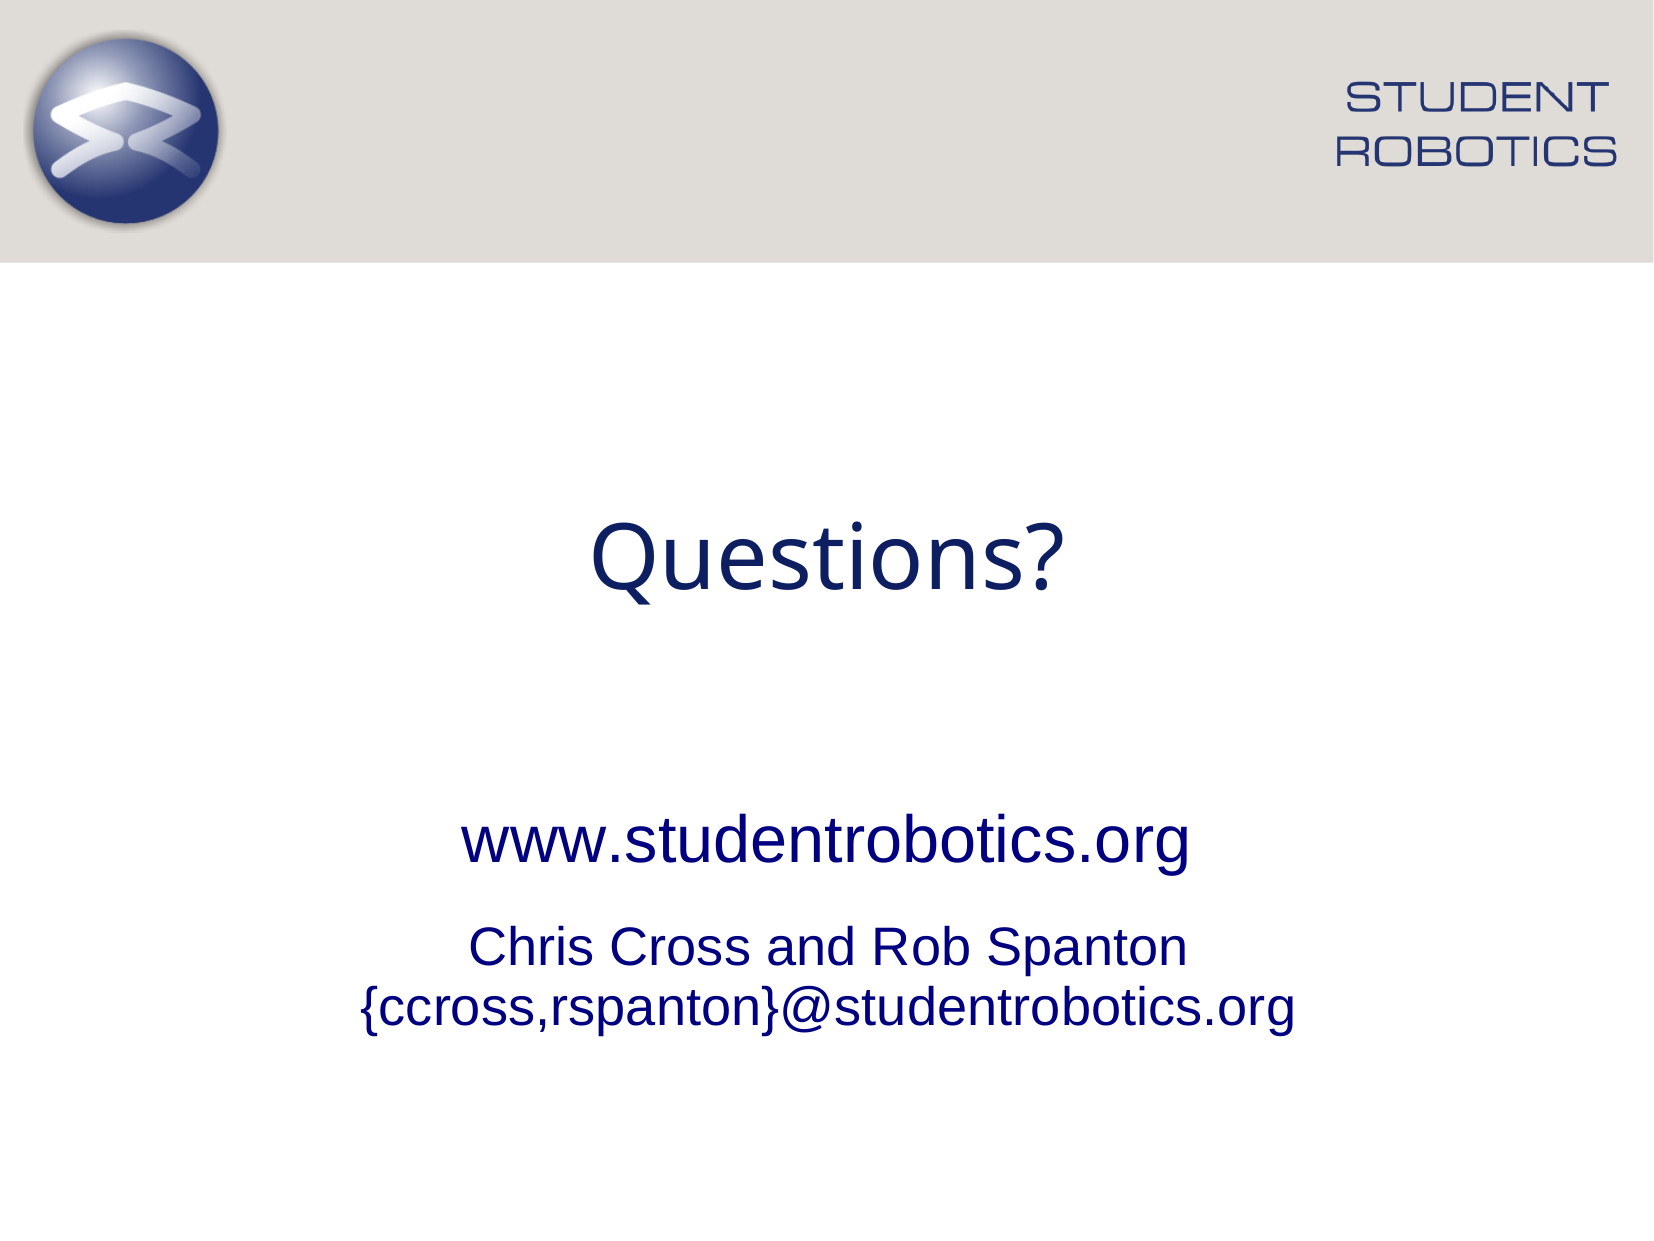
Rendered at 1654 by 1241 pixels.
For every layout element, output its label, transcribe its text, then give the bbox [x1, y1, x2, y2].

text_box Chris Cross and Rob Spanton {ccross,rspanton}@studentrobotics.org [337, 916, 1321, 1051]
text_box www.studentrobotics.org [376, 802, 1277, 886]
title Questions? [82, 0, 1571, 1109]
picture [1571, 68, 1633, 174]
picture [9, 19, 82, 245]
